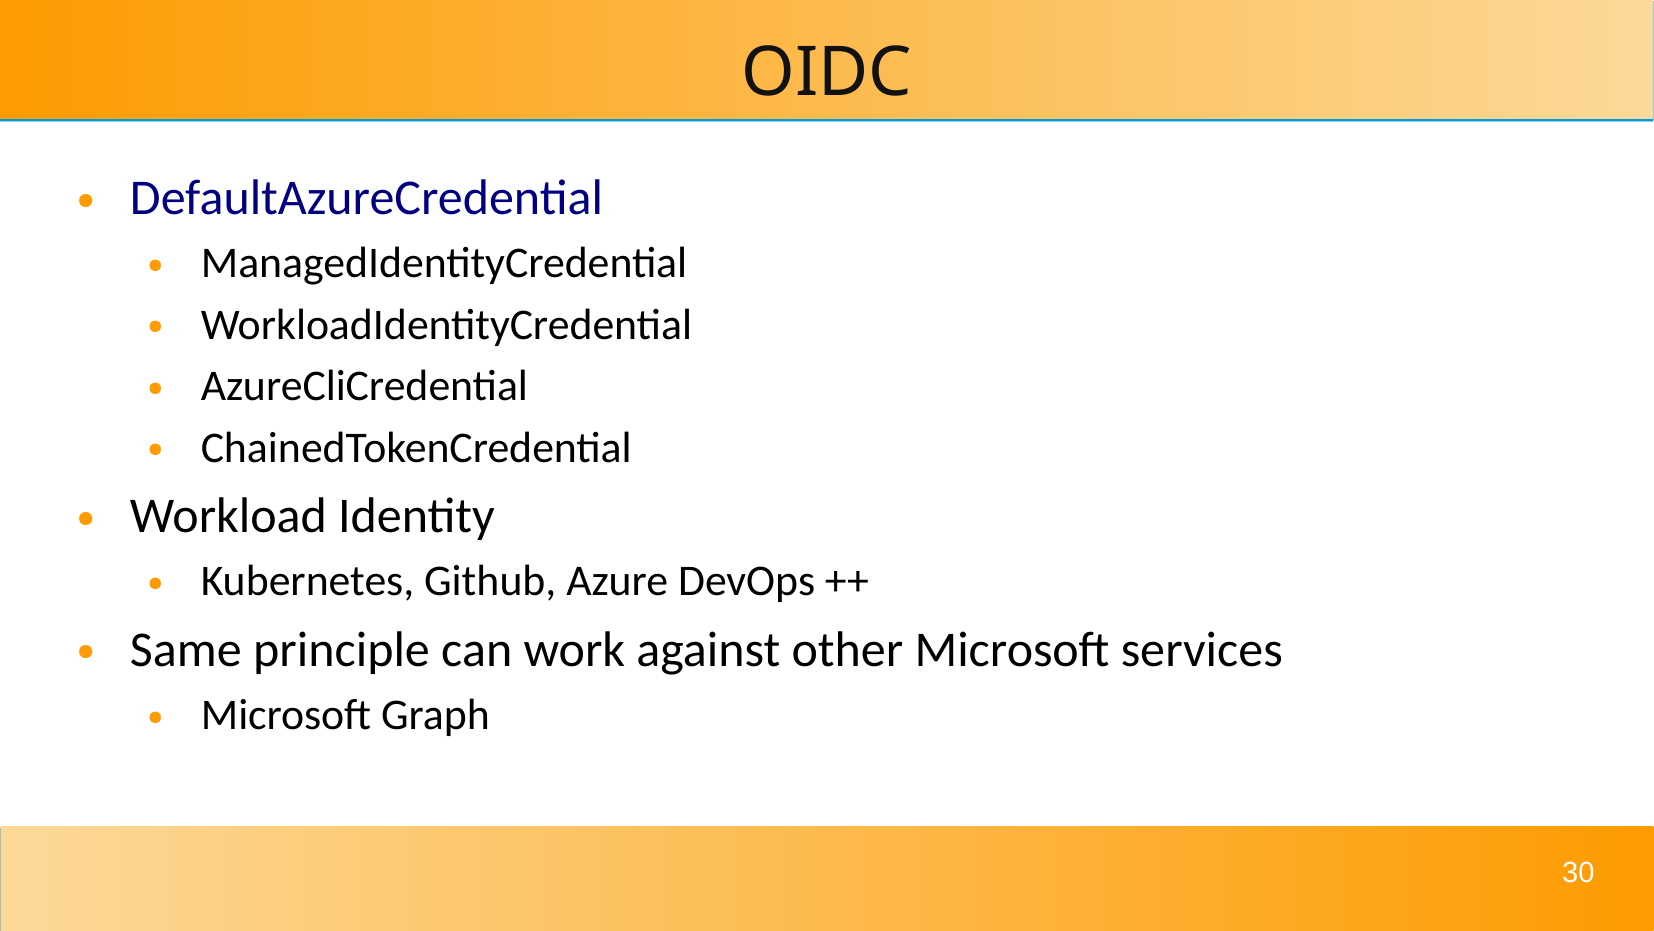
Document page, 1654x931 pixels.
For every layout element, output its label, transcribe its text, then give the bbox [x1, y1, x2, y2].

list DefaultAzureCredential ManagedIdentityCredential WorkloadIdentityCredential AzureCliCredential ChainedTokenCredential Workload Identity Kubernetes, Github, Azure DevOps ++ Same principle can work against other Microsoft services Microsoft Graph [59, 177, 1595, 768]
title OIDC [59, 26, 1595, 111]
title Networking [1101, 827, 1105, 930]
